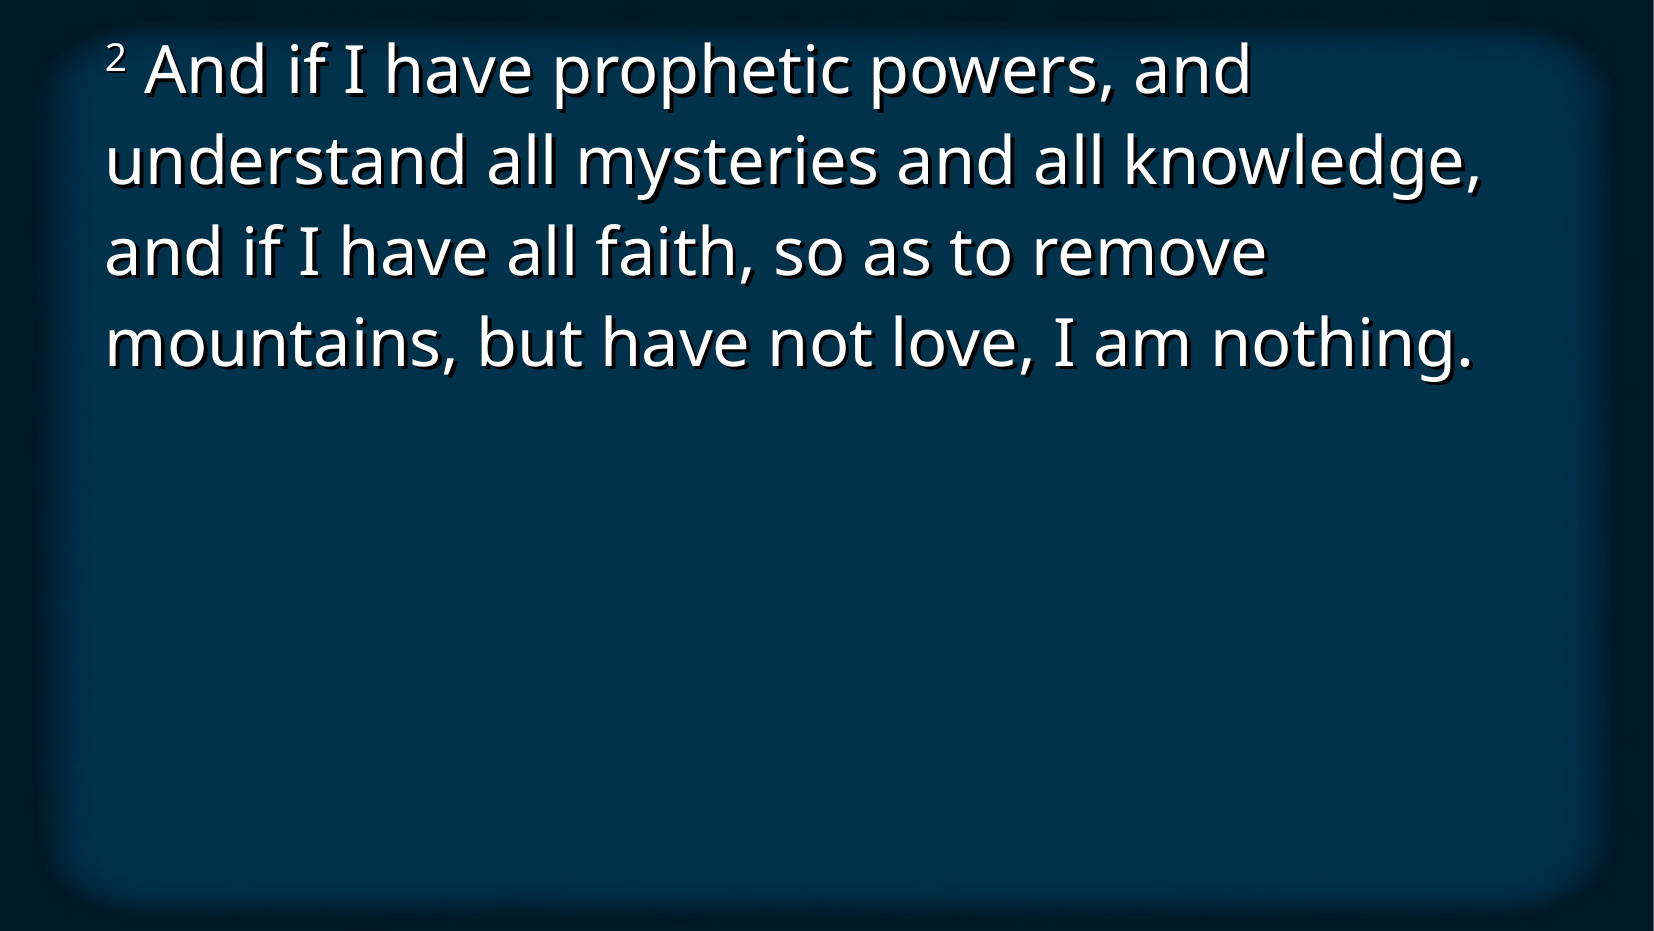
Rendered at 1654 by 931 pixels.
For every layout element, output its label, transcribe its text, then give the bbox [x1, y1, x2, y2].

text_box 2 And if I have prophetic powers, and understand all mysteries and all knowledge, and if I have all faith, so as to remove mountains, but have not love, I am nothing. [90, 15, 1576, 385]
picture [0, 0, 1654, 931]
